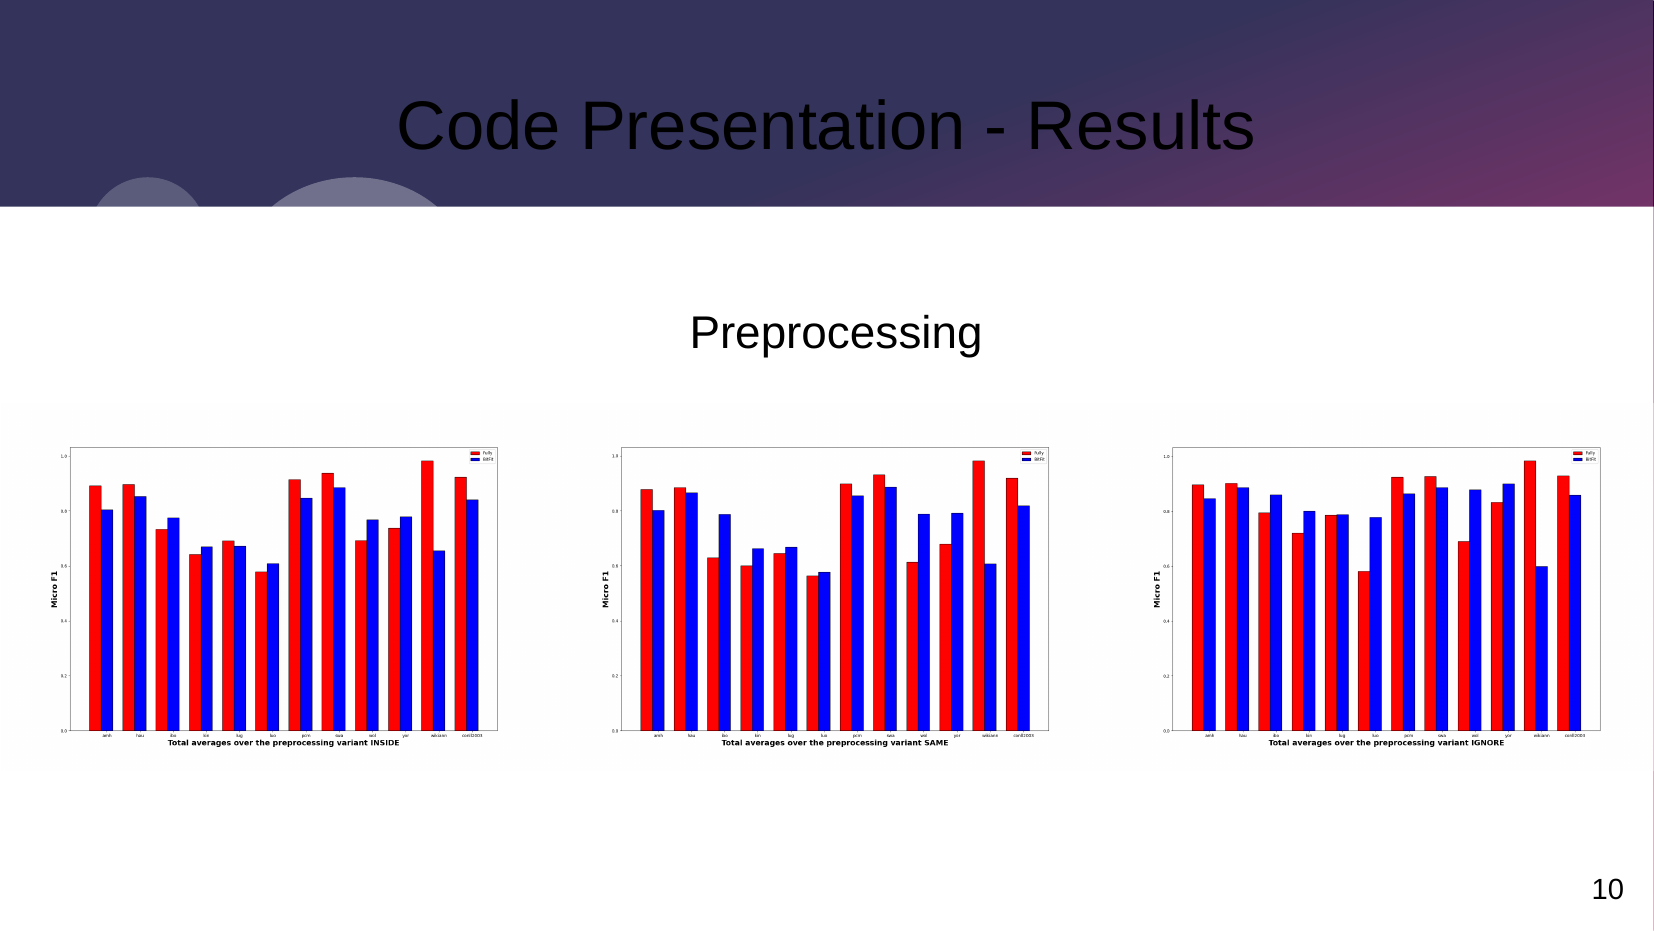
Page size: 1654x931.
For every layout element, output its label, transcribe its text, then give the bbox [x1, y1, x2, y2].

title Code Presentation - Results [88, 44, 1565, 207]
picture [1, 403, 1654, 771]
text_box Preprocessing [630, 300, 1043, 367]
